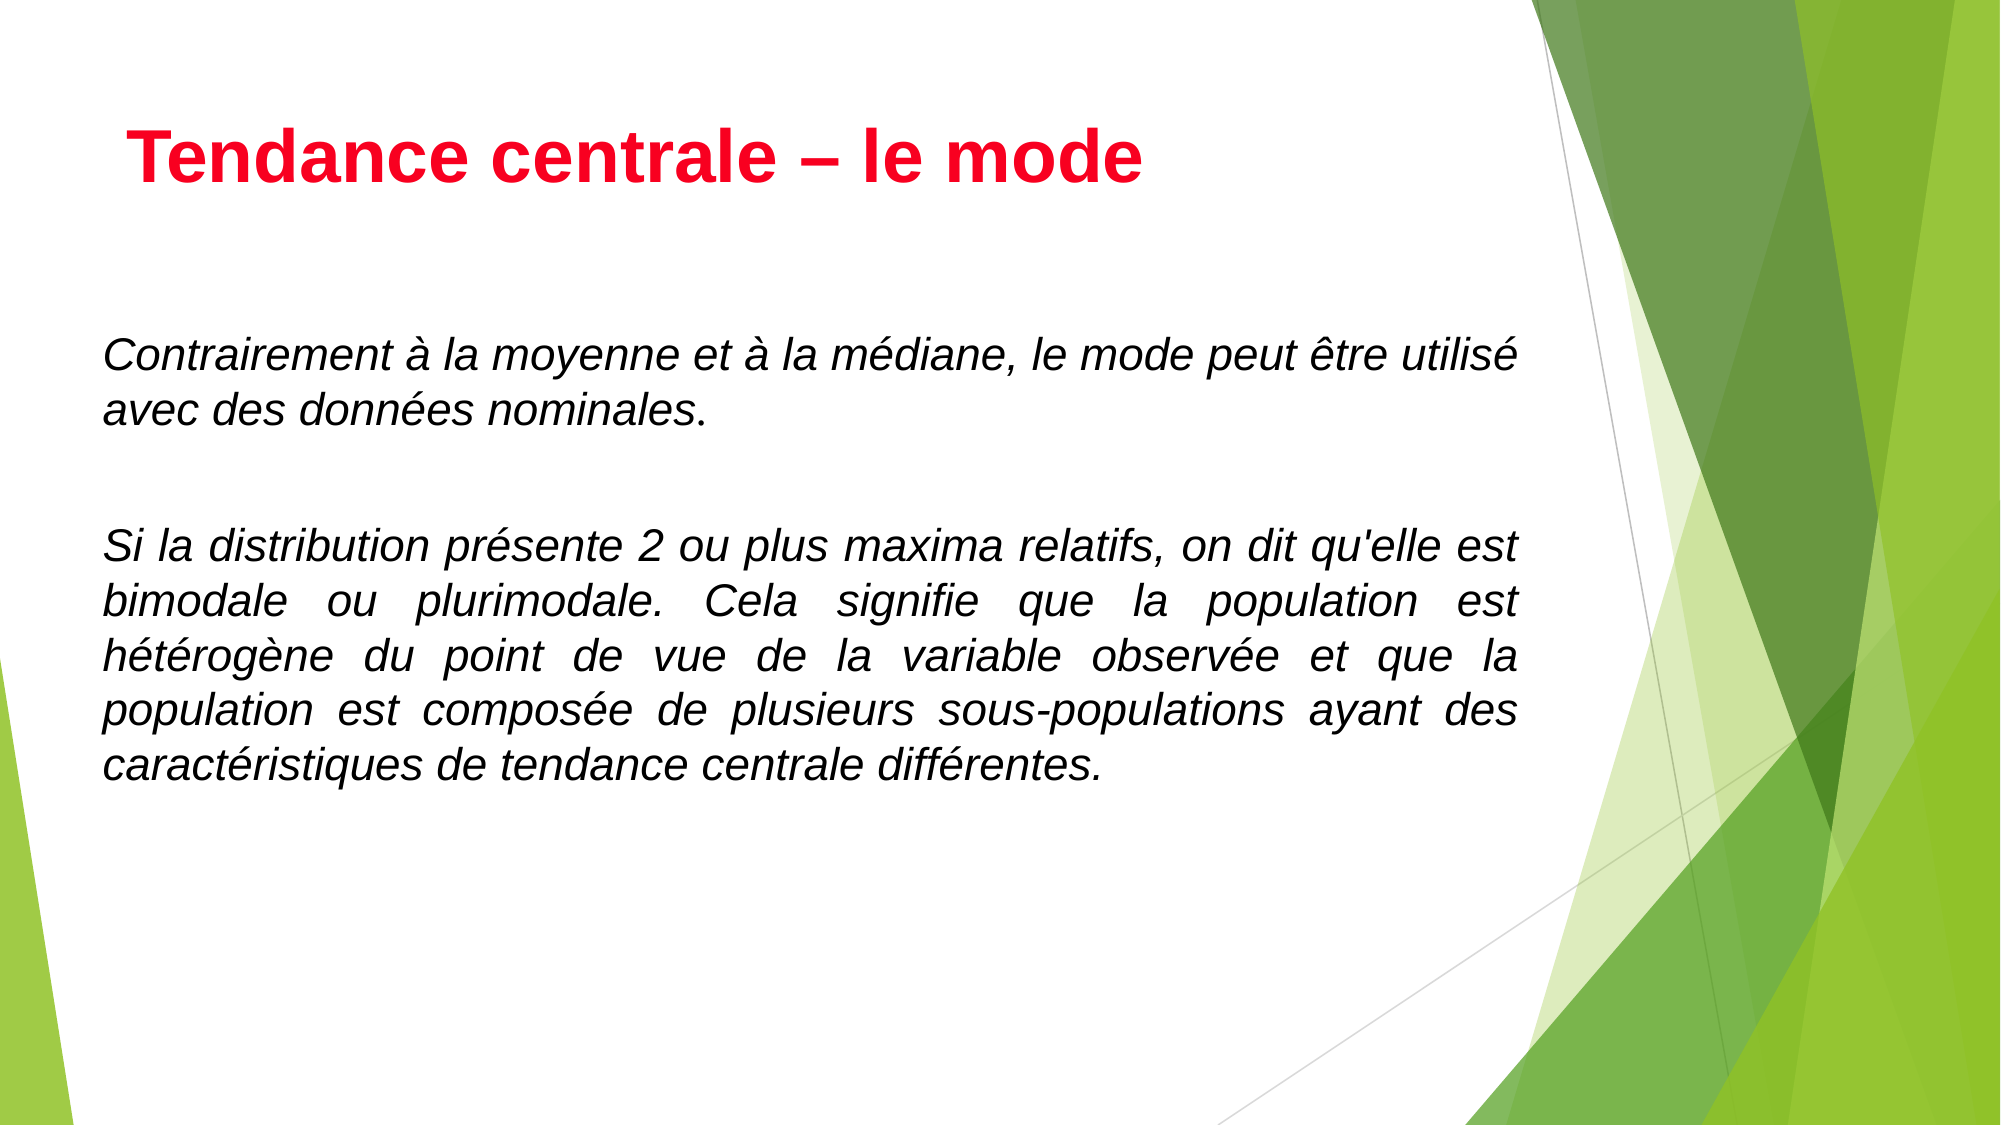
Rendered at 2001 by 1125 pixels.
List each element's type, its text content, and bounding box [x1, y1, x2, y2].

list Contrairement à la moyenne et à la médiane, le mode peut être utilisé avec des données nominales. Si la distribution présente 2 ou plus maxima relatifs, on dit qu'elle est bimodale ou plurimodale. Cela signifie que la population est hétérogène du point de vue de la variable observée et que la population est composée de plusieurs sous-populations ayant des caractéristiques de tendance centrale différentes. [87, 317, 1536, 922]
title Tendance centrale – le mode [111, 99, 1522, 235]
